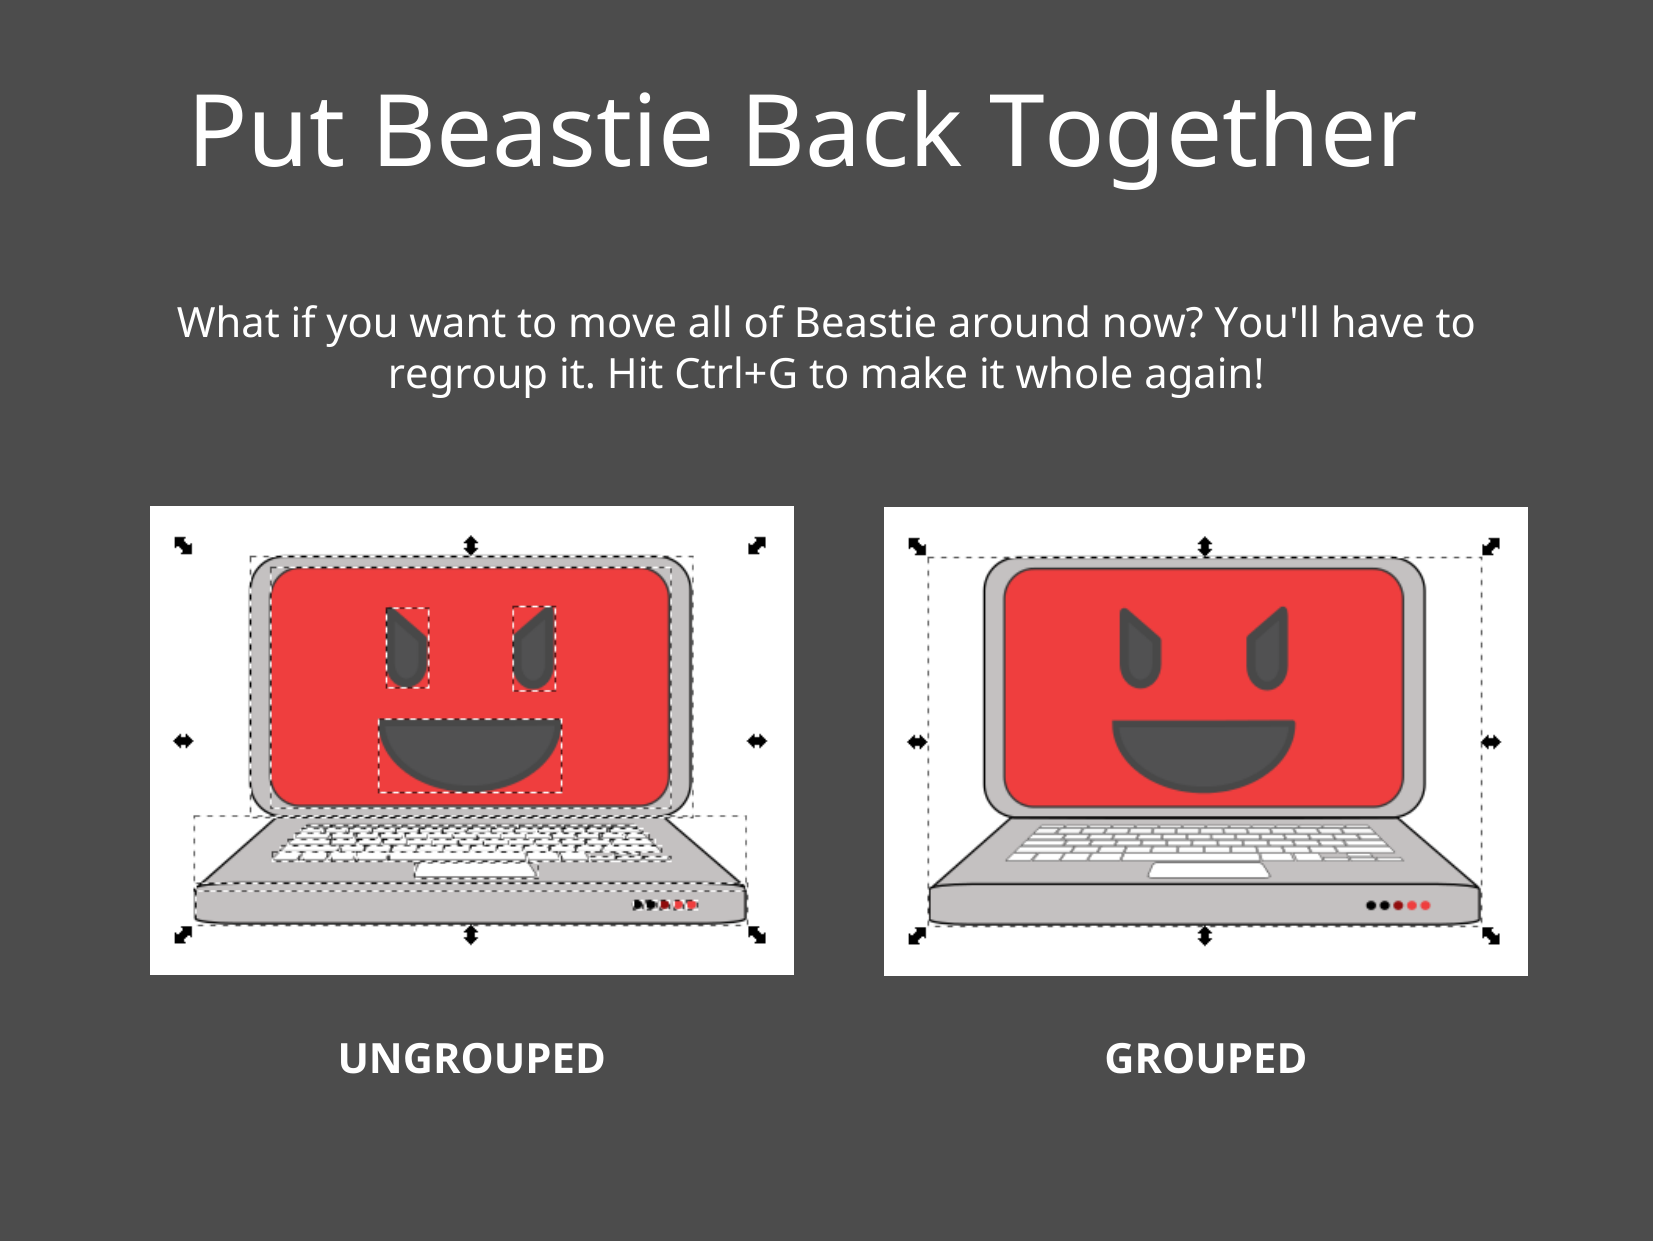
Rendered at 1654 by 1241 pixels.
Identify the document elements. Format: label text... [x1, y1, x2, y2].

title GROUPED [905, 1018, 1506, 1100]
picture [884, 507, 1528, 977]
title What if you want to move all of Beastie around now? You'll have to regroup it. Hit Ctrl+G to make it whole again! [132, 274, 1521, 423]
picture [150, 506, 794, 976]
title Put Beastie Back Together [53, 6, 1554, 269]
title UNGROUPED [171, 1018, 772, 1100]
